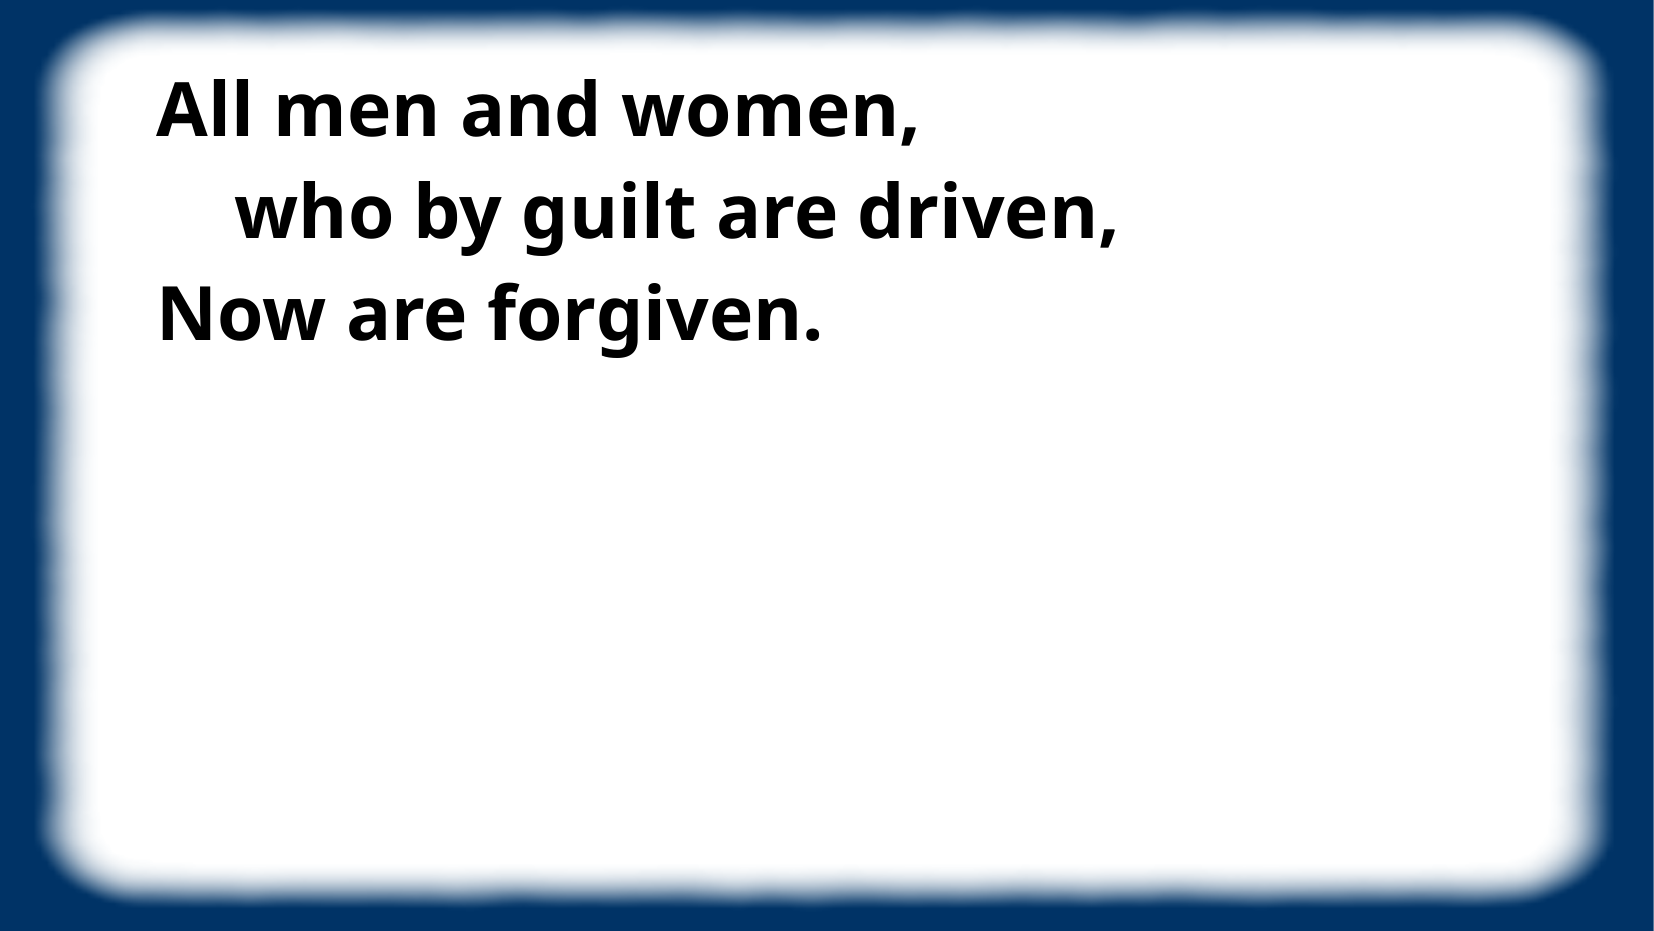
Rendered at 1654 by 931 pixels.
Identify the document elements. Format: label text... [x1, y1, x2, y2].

picture [0, 0, 1654, 931]
text_box All men and women, who by guilt are driven, Now are forgiven. [83, 48, 1569, 376]
